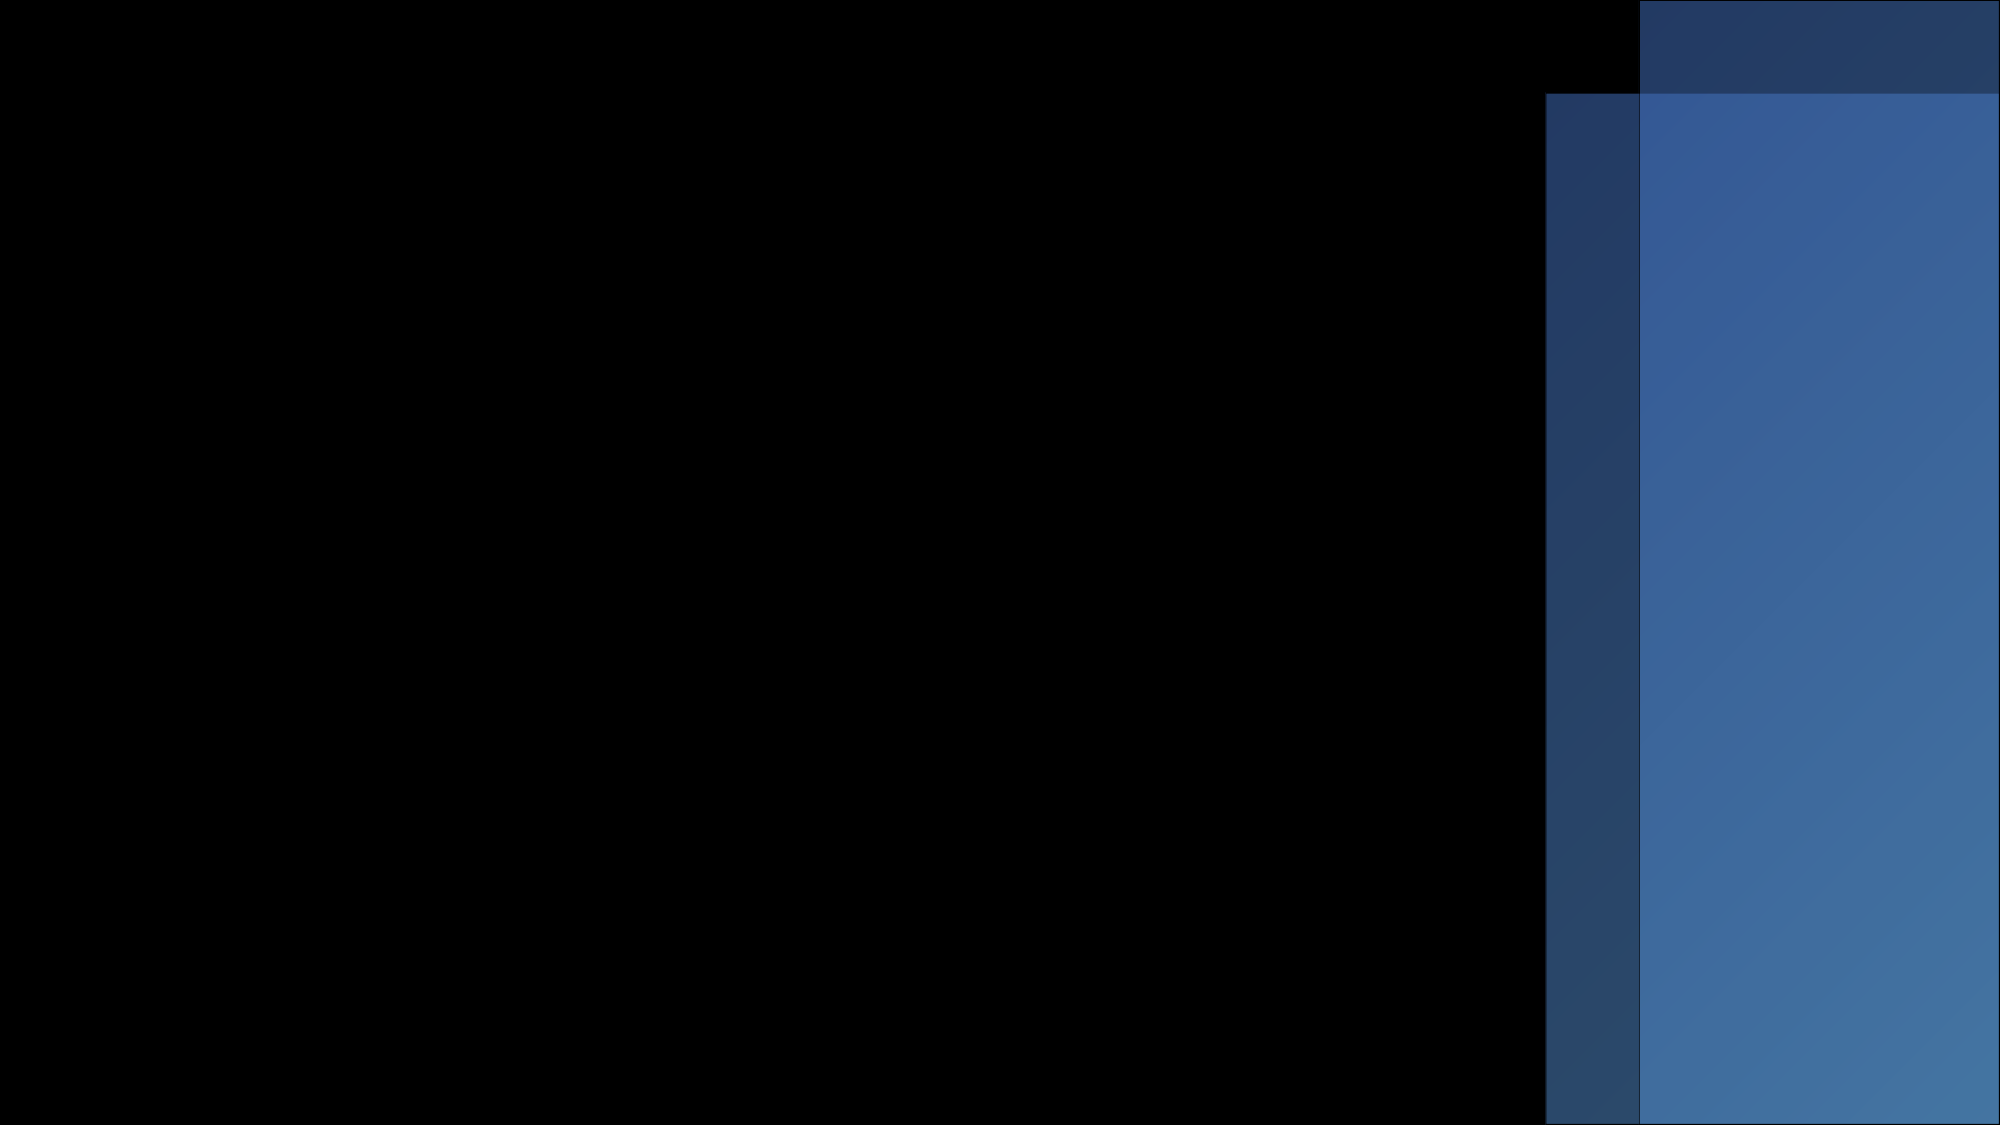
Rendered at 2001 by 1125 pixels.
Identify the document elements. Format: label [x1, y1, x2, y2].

text_box [0, 0, 2000, 1125]
